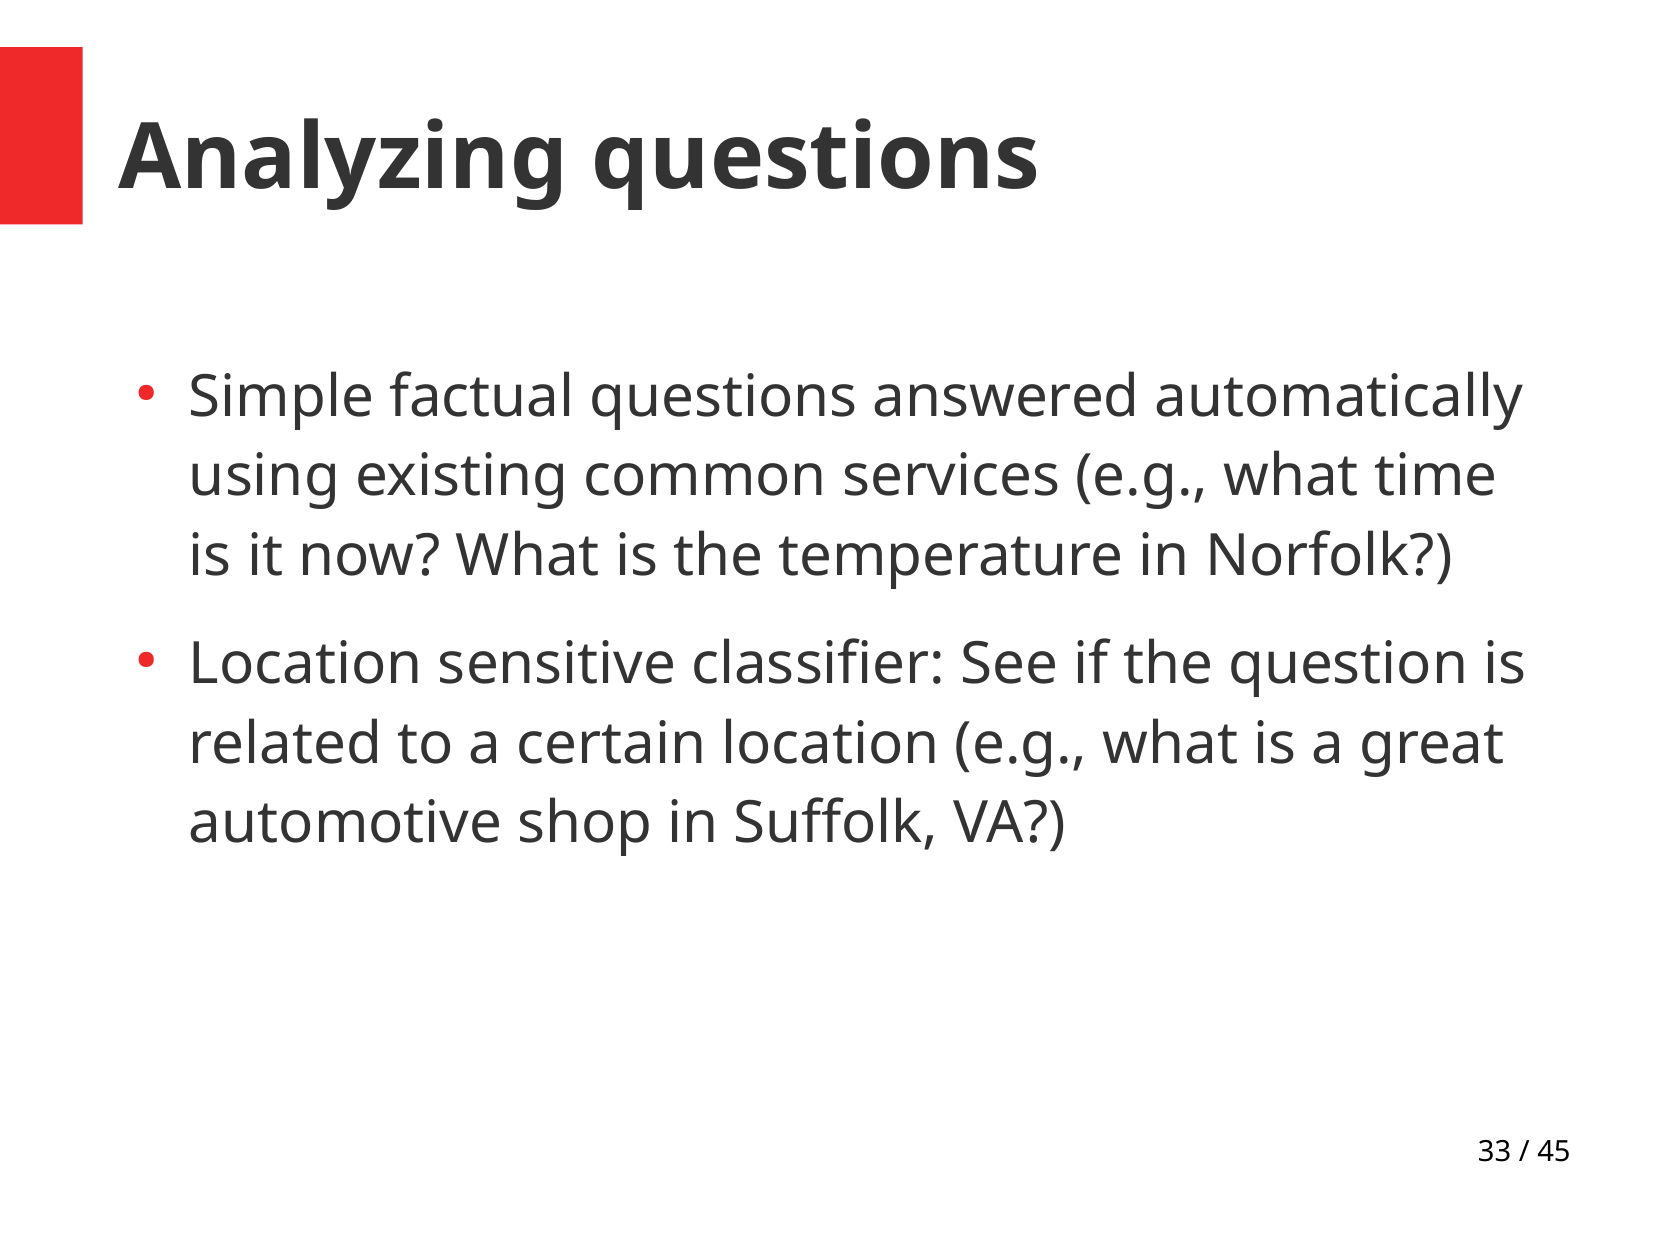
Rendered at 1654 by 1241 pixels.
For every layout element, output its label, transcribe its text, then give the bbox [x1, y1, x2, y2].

title Analyzing questions [118, 49, 1571, 257]
list Simple factual questions answered automatically using existing common services (e.g., what time is it now? What is the temperature in Norfolk?) Location sensitive classifier: See if the question is related to a certain location (e.g., what is a great automotive shop in Suffolk, VA?) [118, 354, 1536, 1074]
